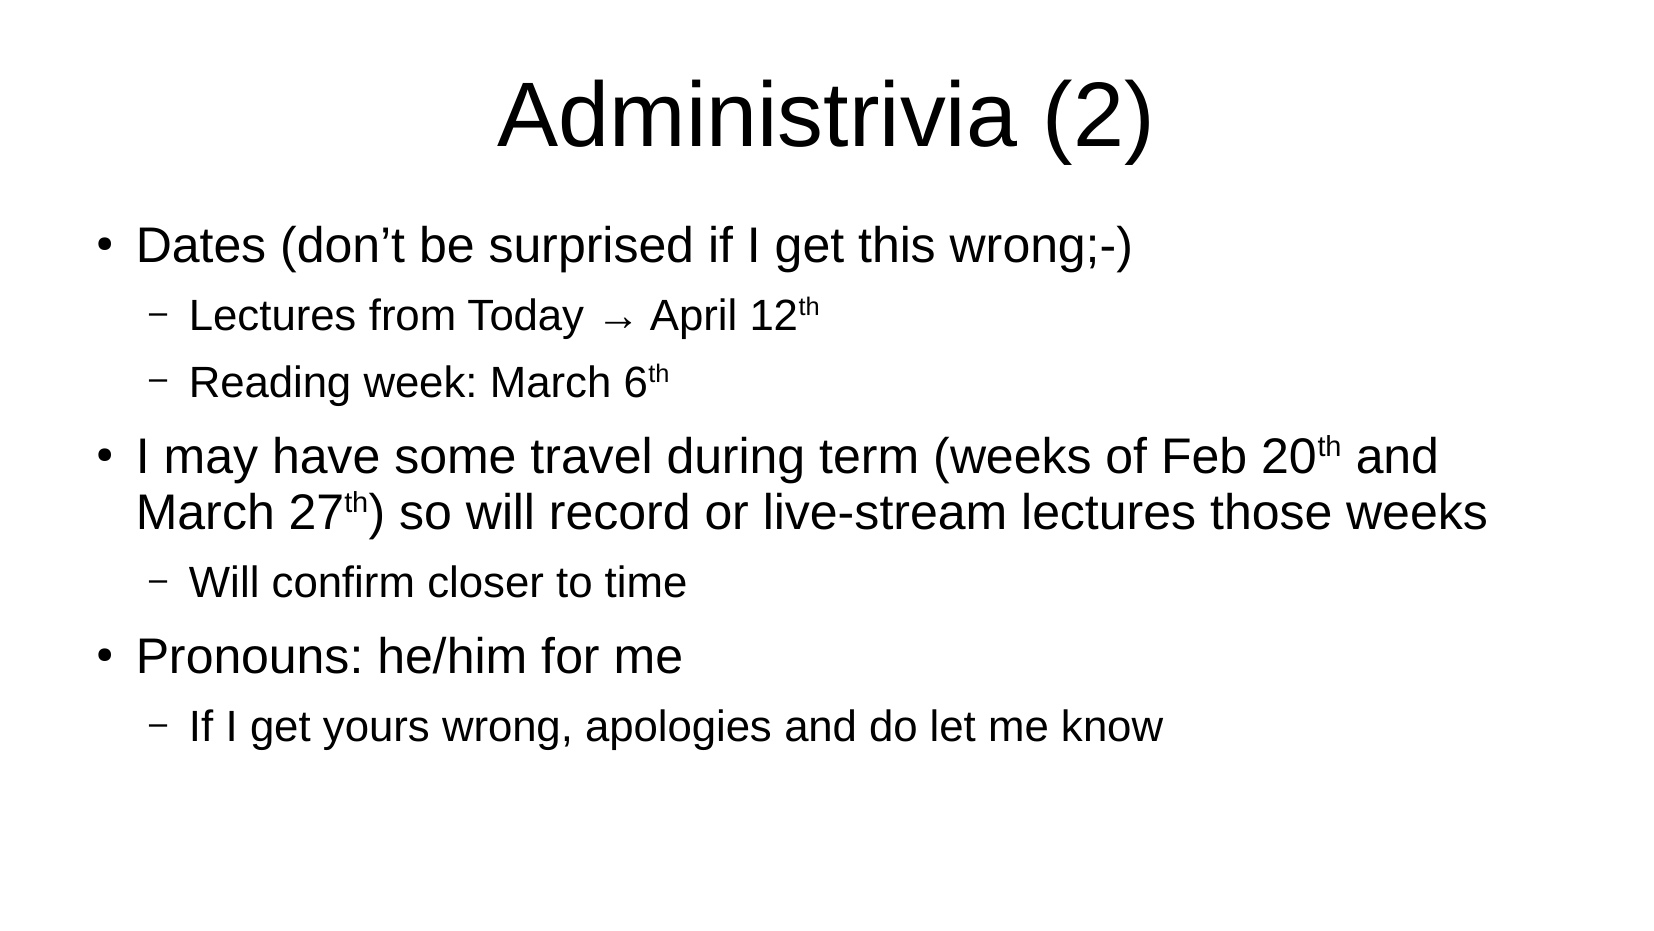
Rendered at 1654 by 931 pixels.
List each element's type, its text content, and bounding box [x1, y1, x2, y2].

list Dates (don’t be surprised if I get this wrong;-) Lectures from Today → April 12th Reading week: March 6th I may have some travel during term (weeks of Feb 20th and March 27th) so will record or live-stream lectures those weeks Will confirm closer to time Pronouns: he/him for me If I get yours wrong, apologies and do let me know [82, 217, 1571, 758]
title Administrivia (2) [82, 37, 1571, 193]
